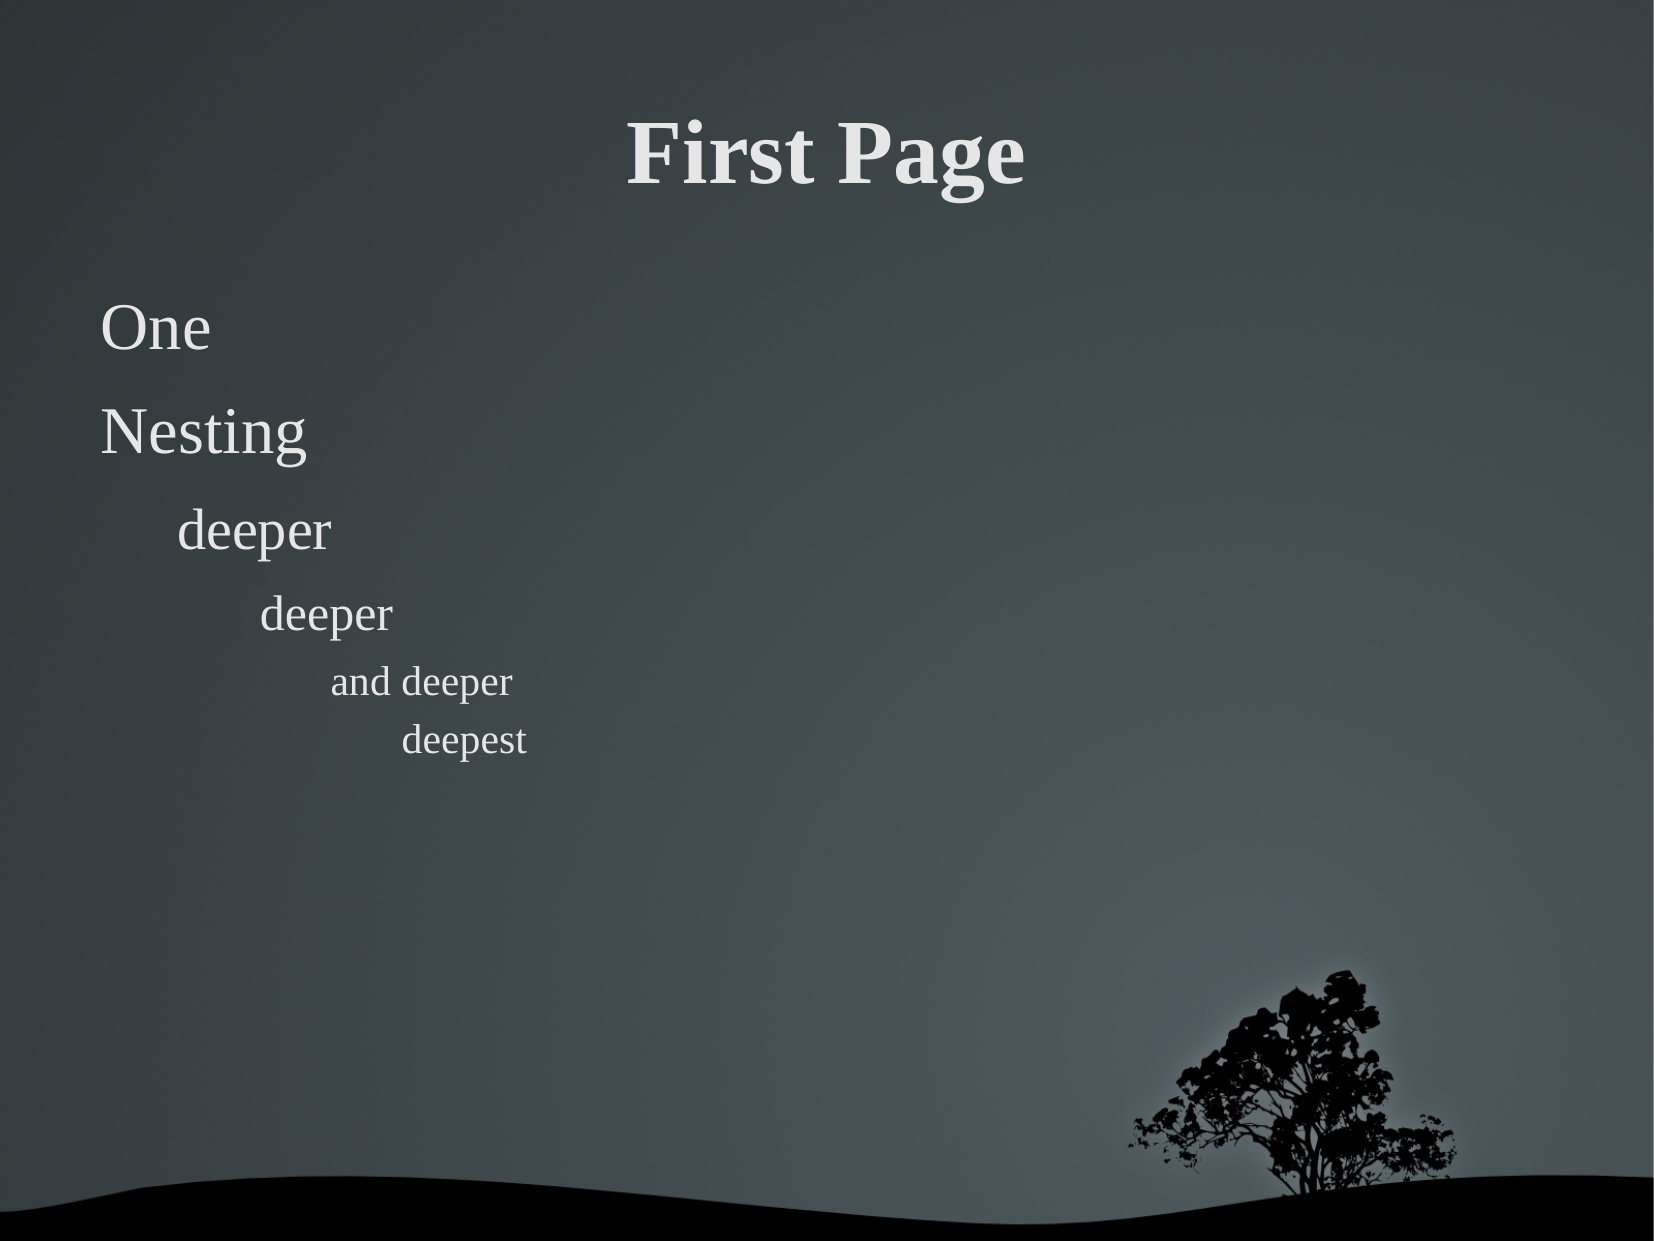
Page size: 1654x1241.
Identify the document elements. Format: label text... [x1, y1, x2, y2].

list One Nesting deeper deeper and deeper deepest [82, 290, 1571, 1109]
title First Page [82, 49, 1571, 257]
picture [0, 0, 1654, 1241]
